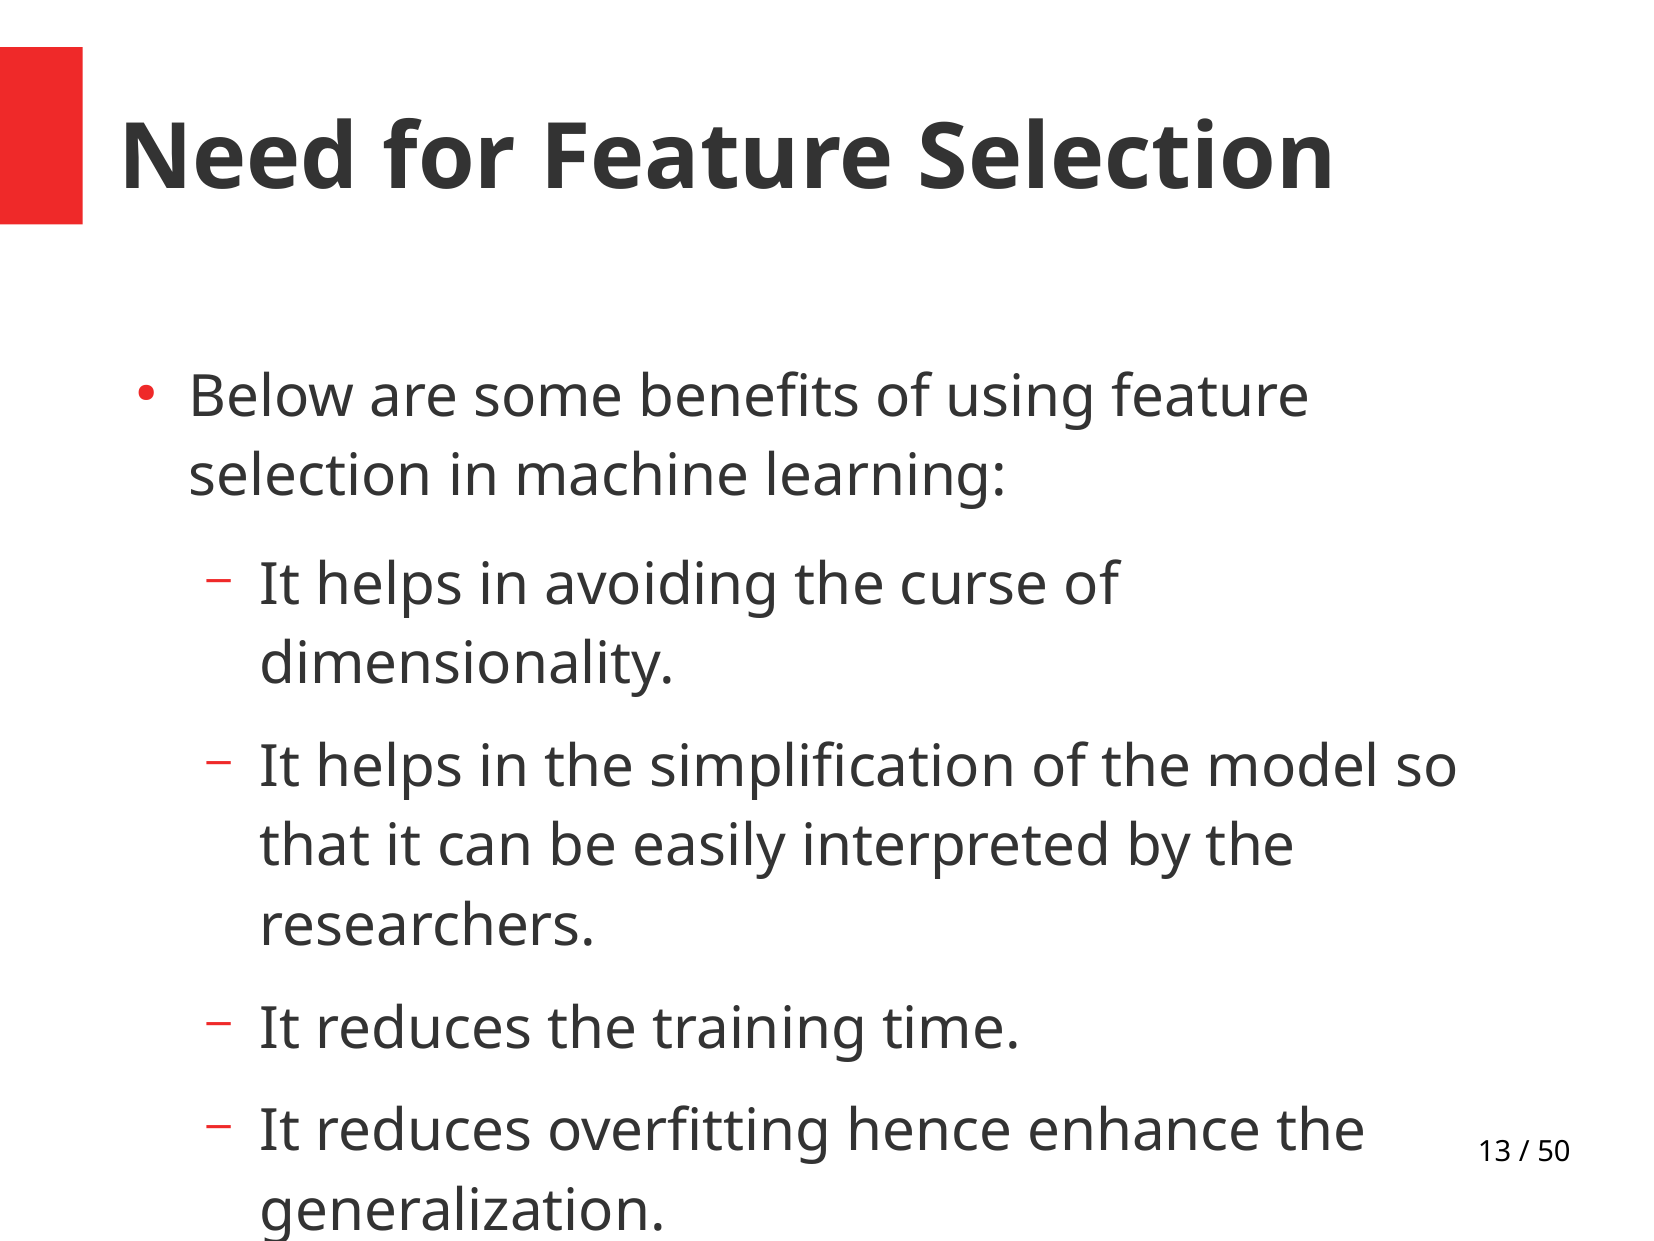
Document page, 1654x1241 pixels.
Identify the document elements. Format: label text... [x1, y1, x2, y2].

list Below are some benefits of using feature selection in machine learning: It helps in avoiding the curse of dimensionality. It helps in the simplification of the model so that it can be easily interpreted by the researchers. It reduces the training time. It reduces overfitting hence enhance the generalization. [118, 354, 1536, 1074]
title Need for Feature Selection [118, 49, 1571, 257]
